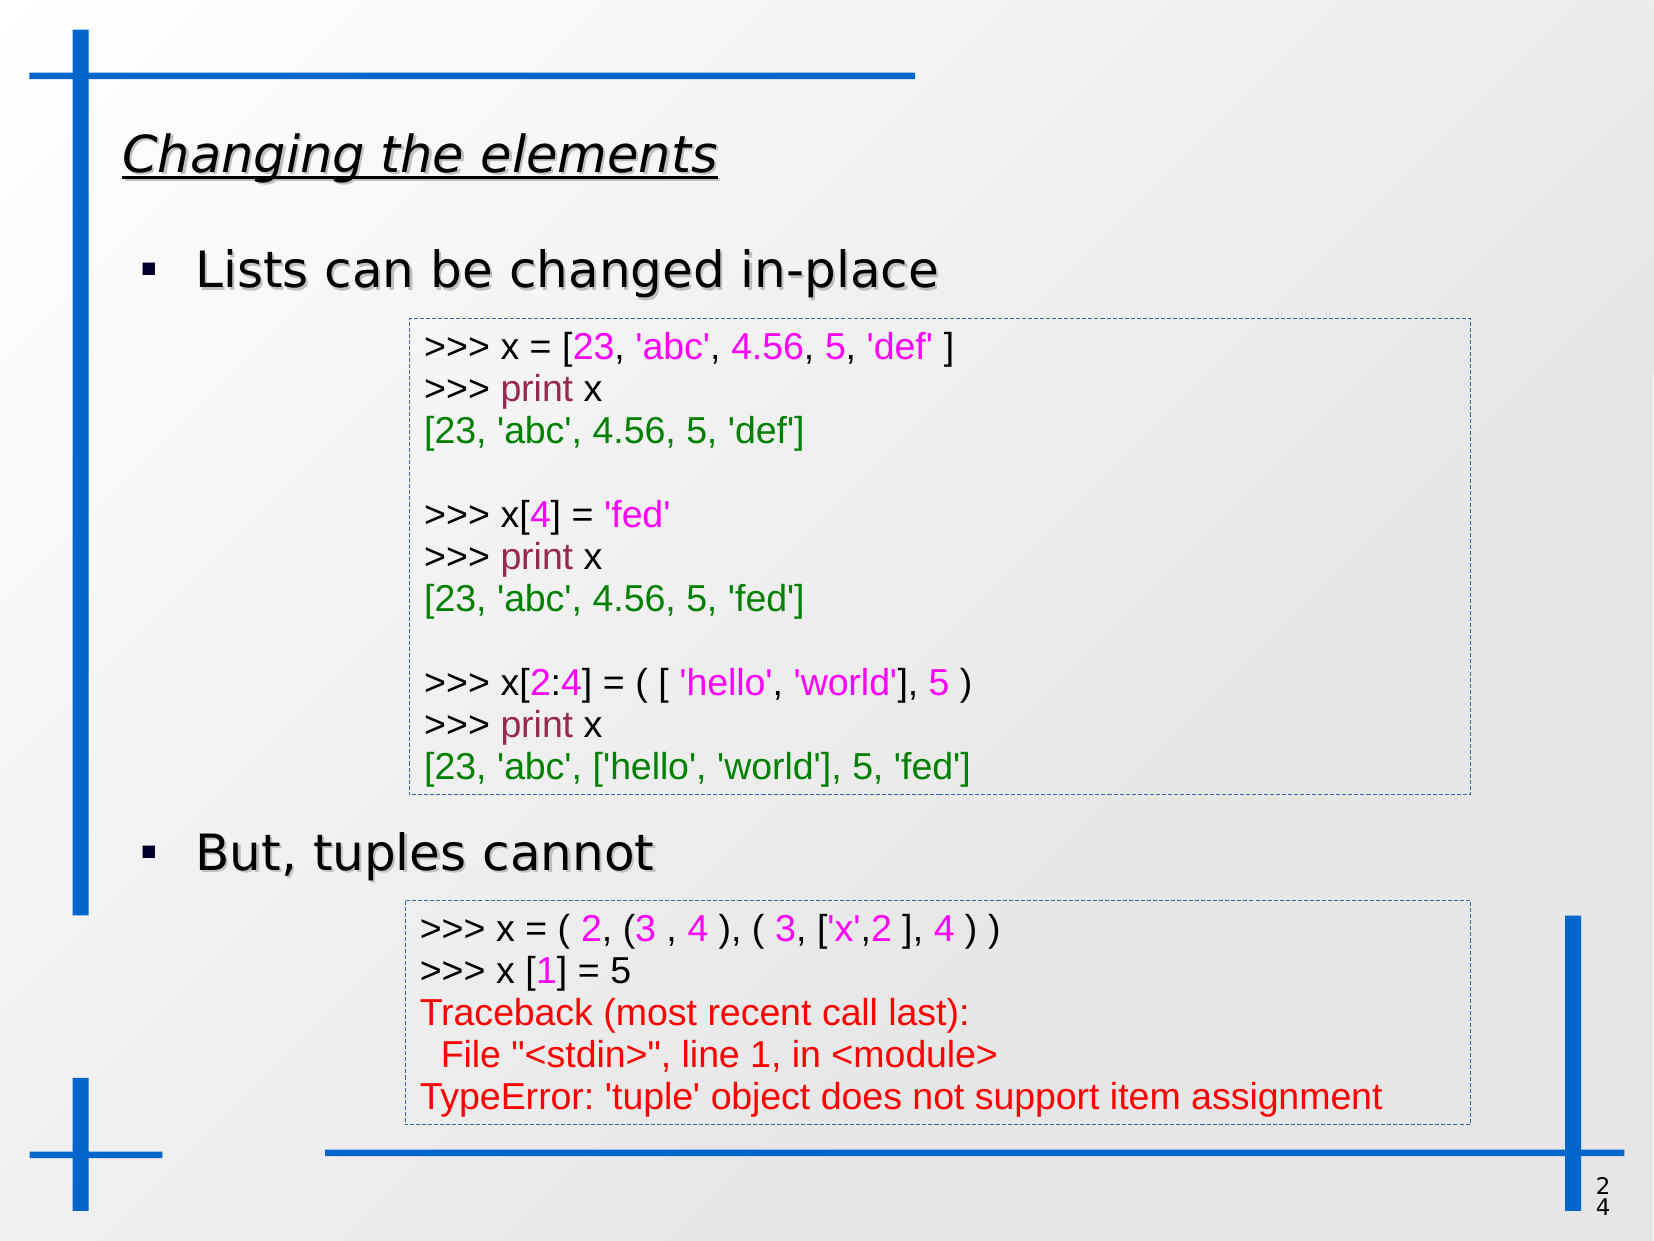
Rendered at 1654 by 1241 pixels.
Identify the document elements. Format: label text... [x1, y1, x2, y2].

text_box >>> x = ( 2, (3 , 4 ), ( 3, ['x',2 ], 4 ) ) >>> x [1] = 5 Traceback (most recent call last): File "<stdin>", line 1, in <module> TypeError: 'tuple' object does not support item assignment [405, 900, 1471, 1125]
list Lists can be changed in-place But, tuples cannot [124, 241, 1526, 1133]
text_box >>> x = [23, 'abc', 4.56, 5, 'def' ] >>> print x [23, 'abc', 4.56, 5, 'def'] >>> x[4] = 'fed' >>> print x [23, 'abc', 4.56, 5, 'fed'] >>> x[2:4] = ( [ 'hello', 'world'], 5 ) >>> print x [23, 'abc', ['hello', 'world'], 5, 'fed'] [409, 318, 1471, 795]
title Changing the elements [122, 91, 1524, 219]
